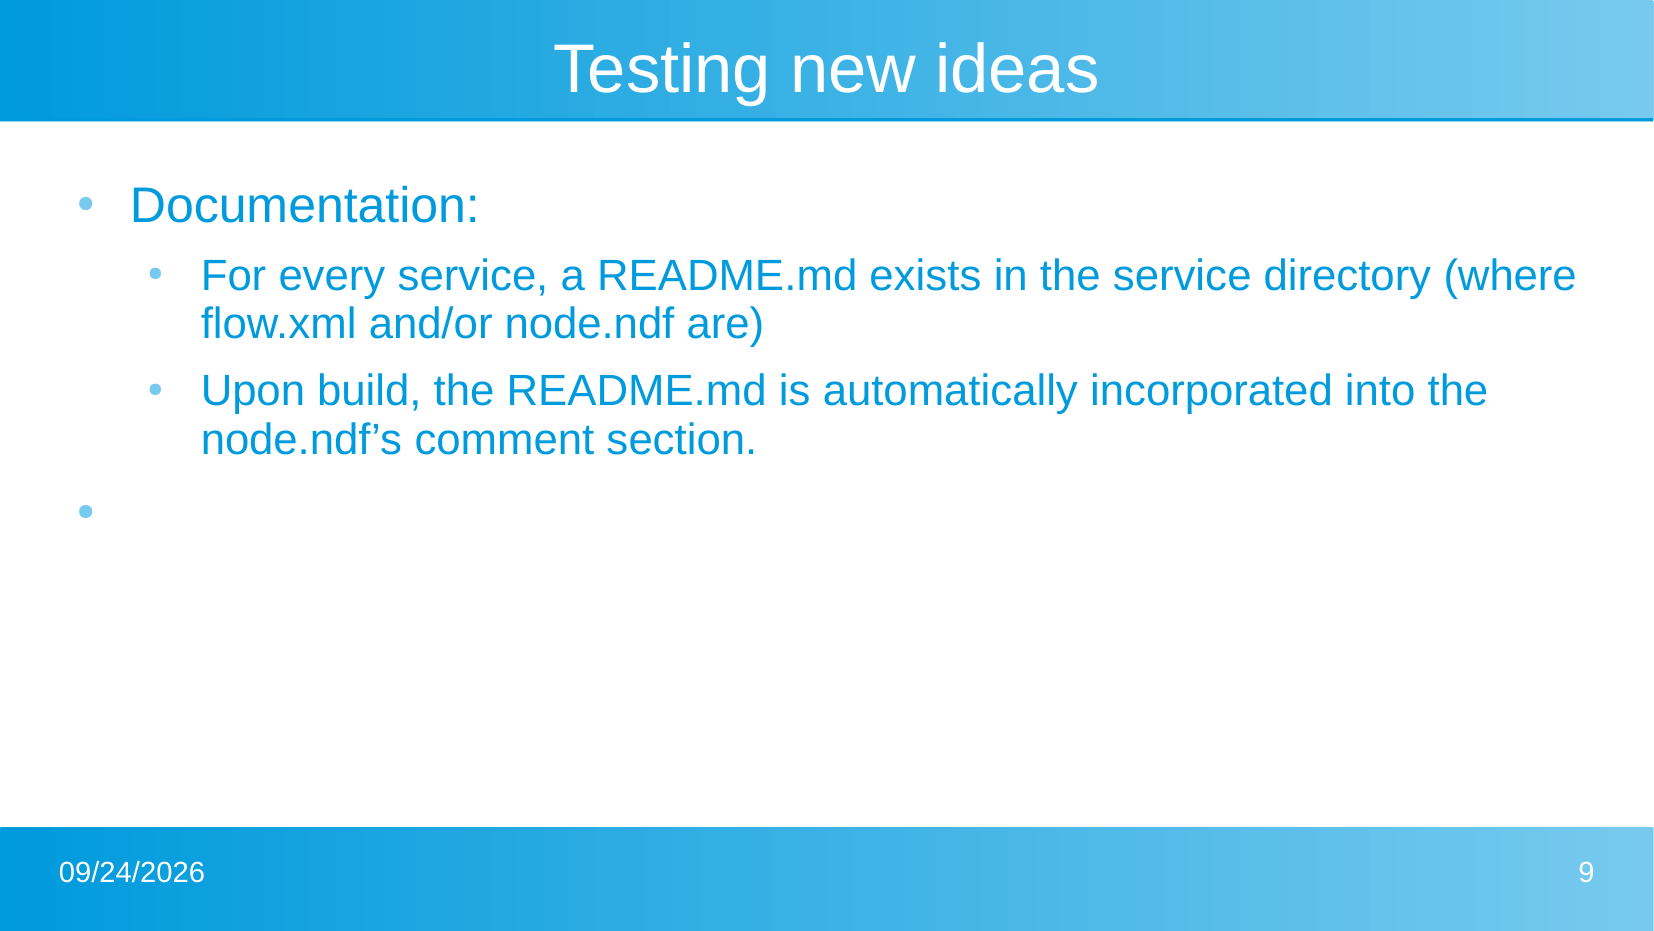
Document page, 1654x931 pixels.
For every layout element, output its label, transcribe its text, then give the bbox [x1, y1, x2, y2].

title Testing new ideas [59, 29, 1595, 108]
list Documentation: For every service, a README.md exists in the service directory (where flow.xml and/or node.ndf are) Upon build, the README.md is automatically incorporated into the node.ndf’s comment section. [59, 177, 1595, 768]
